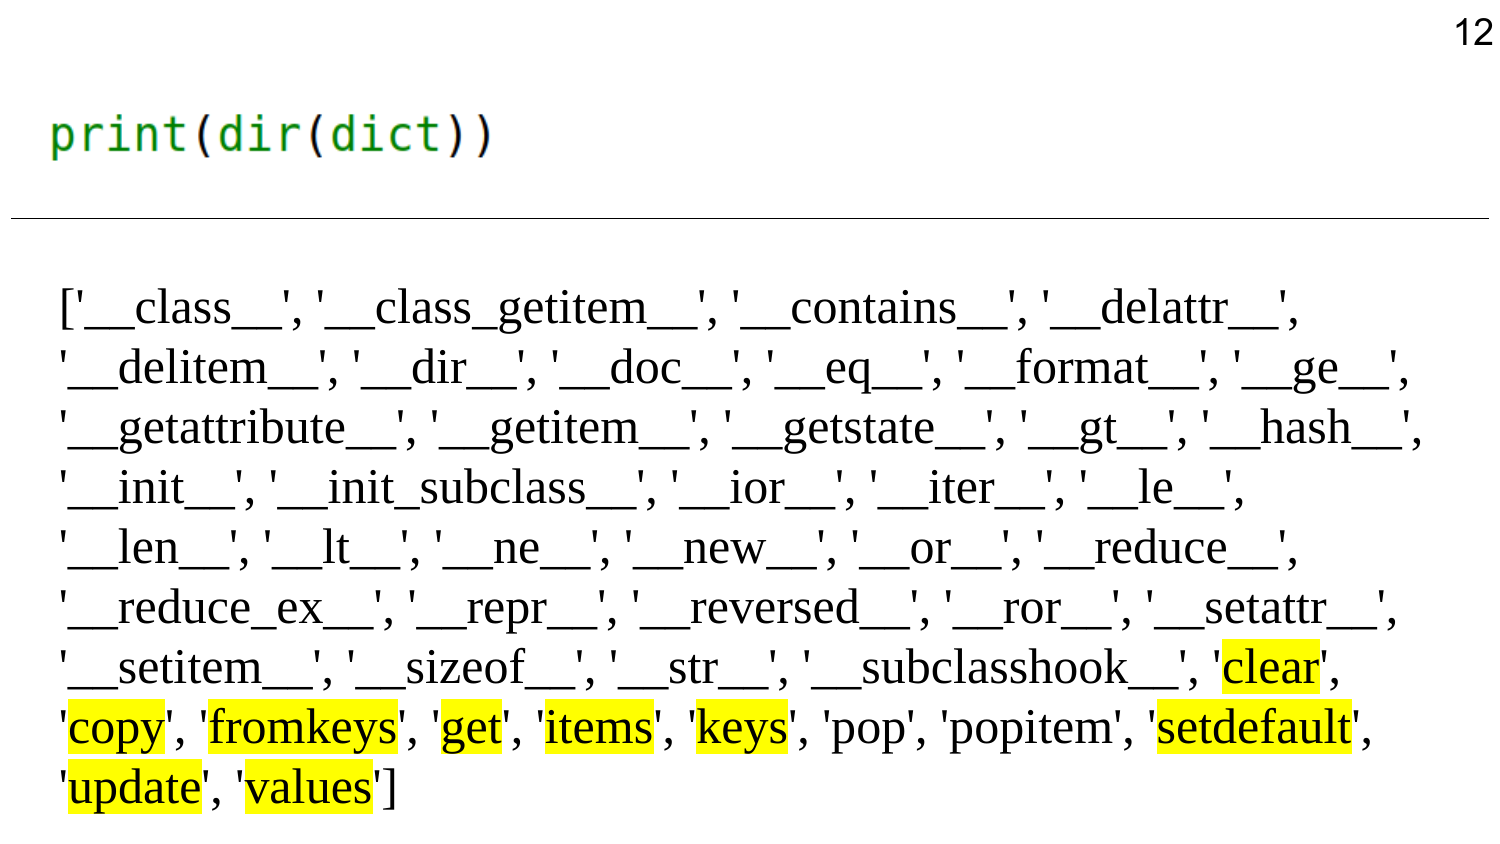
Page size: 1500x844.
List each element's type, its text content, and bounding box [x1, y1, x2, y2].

picture [36, 105, 508, 172]
text_box ['__class__', '__class_getitem__', '__contains__', '__delattr__', '__delitem__', '__dir__', '__doc__', '__eq__', '__format__', '__ge__', '__getattribute__', '__getitem__', '__getstate__', '__gt__', '__hash__', '__init__', '__init_subclass__', '__ior__', '__iter__', '__le__', '__len__', '__lt__', '__ne__', '__new__', '__or__', '__reduce__', '__reduce_ex__', '__repr__', '__reversed__', '__ror__', '__setattr__', '__setitem__', '__sizeof__', '__str__', '__subclasshook__', 'clear', 'copy', 'fromkeys', 'get', 'items', 'keys', 'pop', 'popitem', 'setdefault', 'update', 'values'] [59, 265, 1465, 798]
